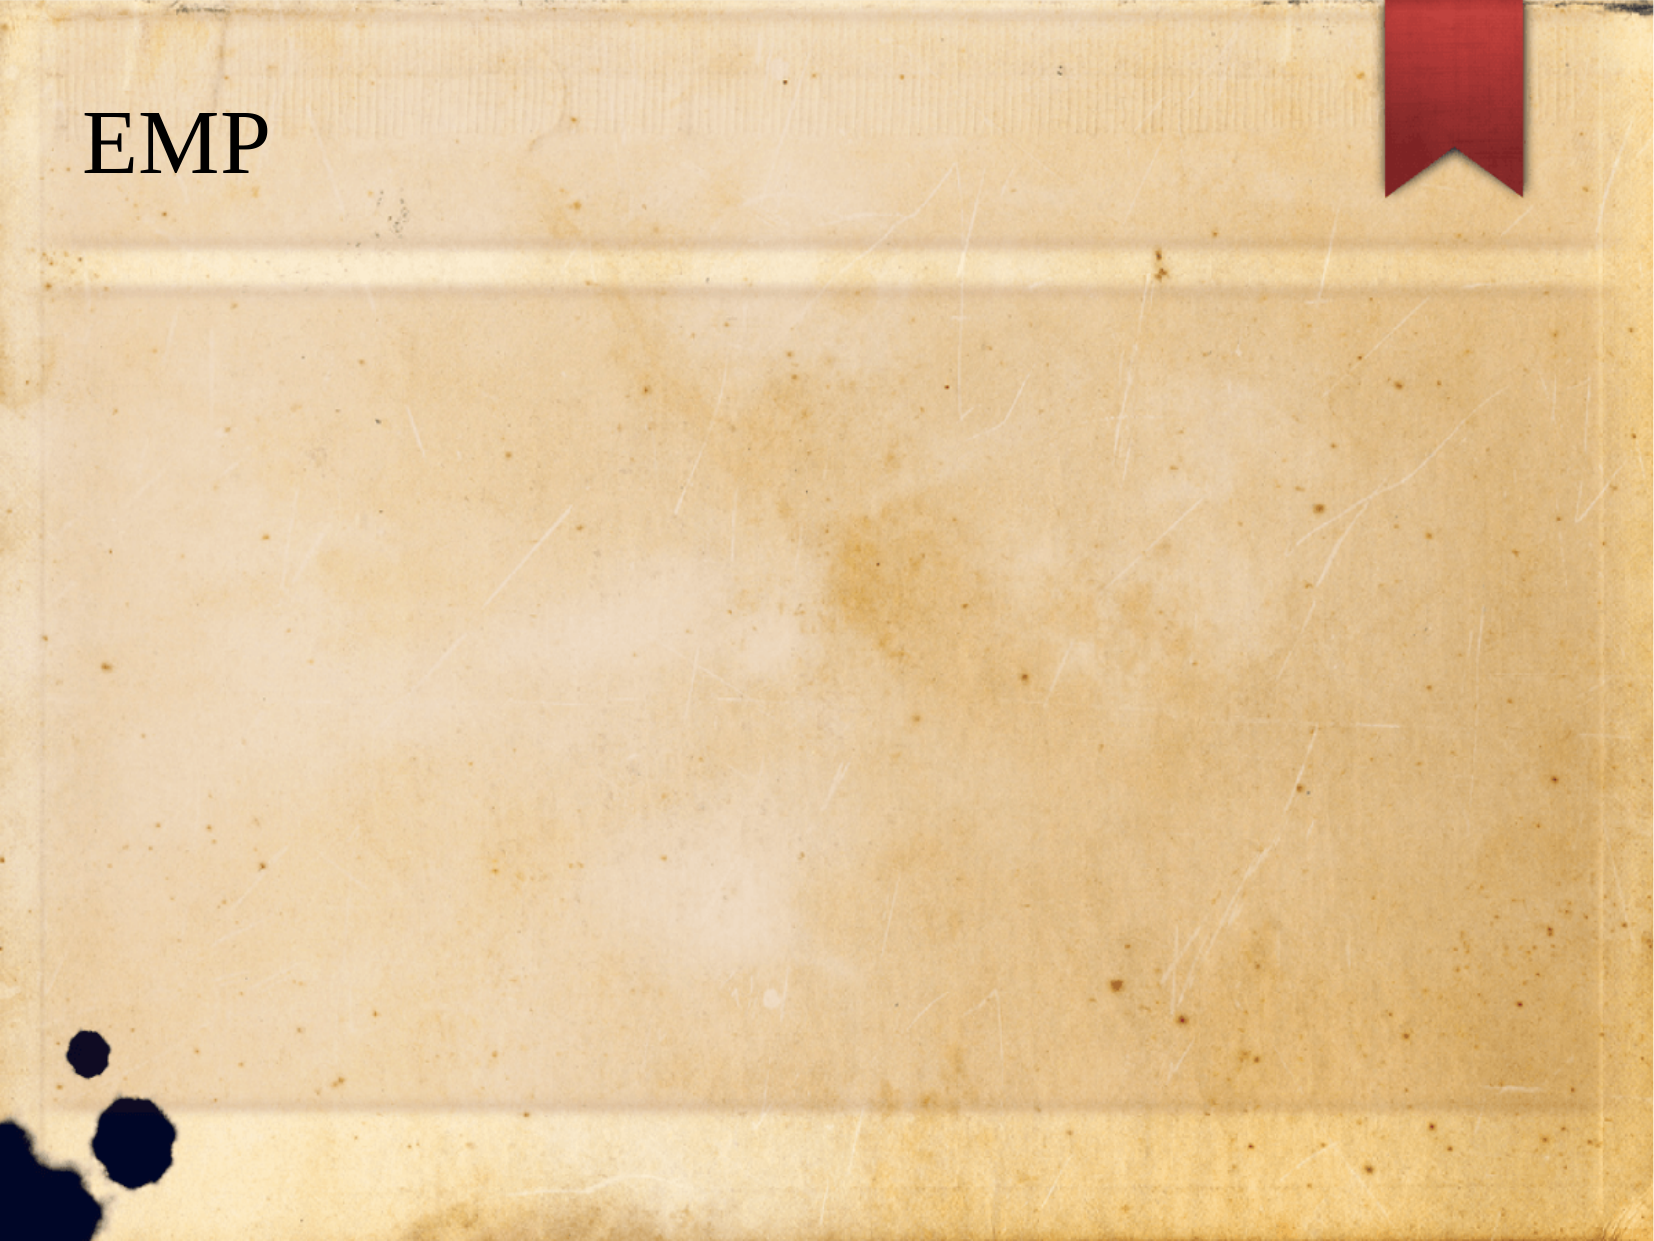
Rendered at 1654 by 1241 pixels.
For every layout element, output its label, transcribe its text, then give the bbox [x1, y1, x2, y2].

picture [0, 0, 1654, 1241]
title EMP [82, 49, 1347, 237]
